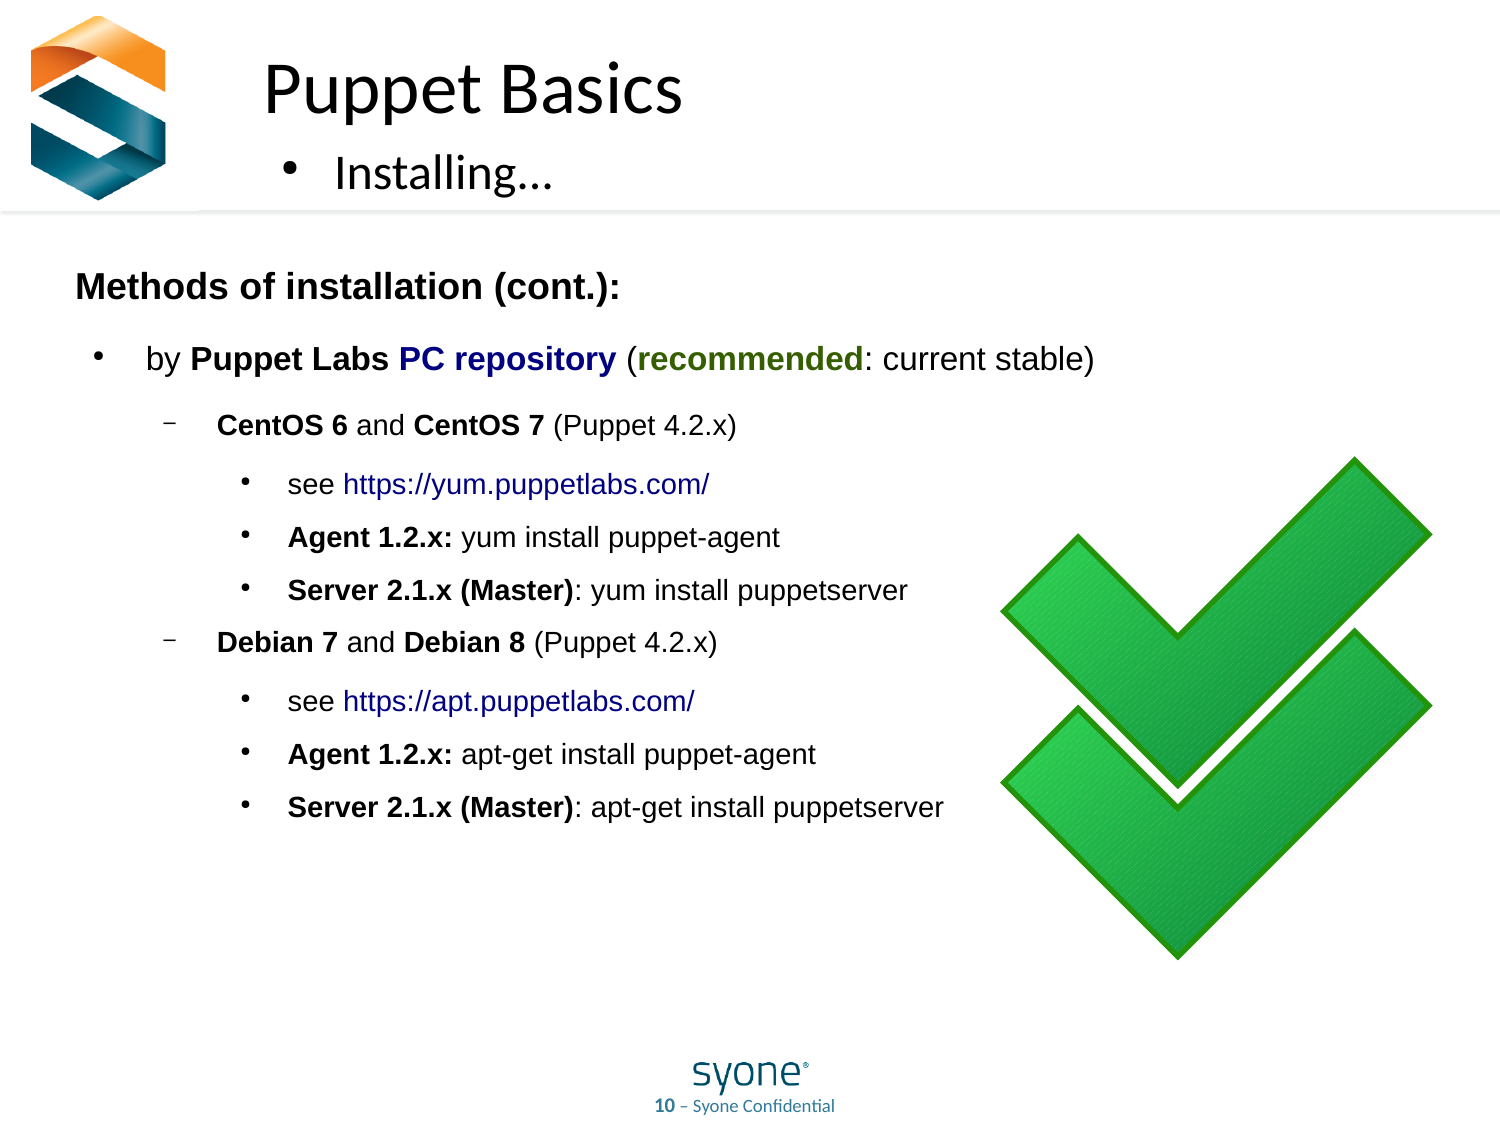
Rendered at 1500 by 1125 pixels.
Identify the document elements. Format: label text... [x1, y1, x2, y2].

picture [687, 1056, 813, 1098]
picture [0, 0, 1500, 219]
list Methods of installation (cont.): by Puppet Labs PC repository (recommended: current stable) CentOS 6 and CentOS 7 (Puppet 4.2.x) see https://yum.puppetlabs.com/ Agent 1.2.x: yum install puppet-agent Server 2.1.x (Master): yum install puppetserver Debian 7 and Debian 8 (Puppet 4.2.x) see https://apt.puppetlabs.com/ Agent 1.2.x: apt-get install puppet-agent Server 2.1.x (Master): apt-get install puppetserver [75, 262, 1426, 1005]
picture [916, 314, 1500, 1076]
list Installing... [248, 139, 1355, 207]
title Puppet Basics [248, 37, 1355, 129]
